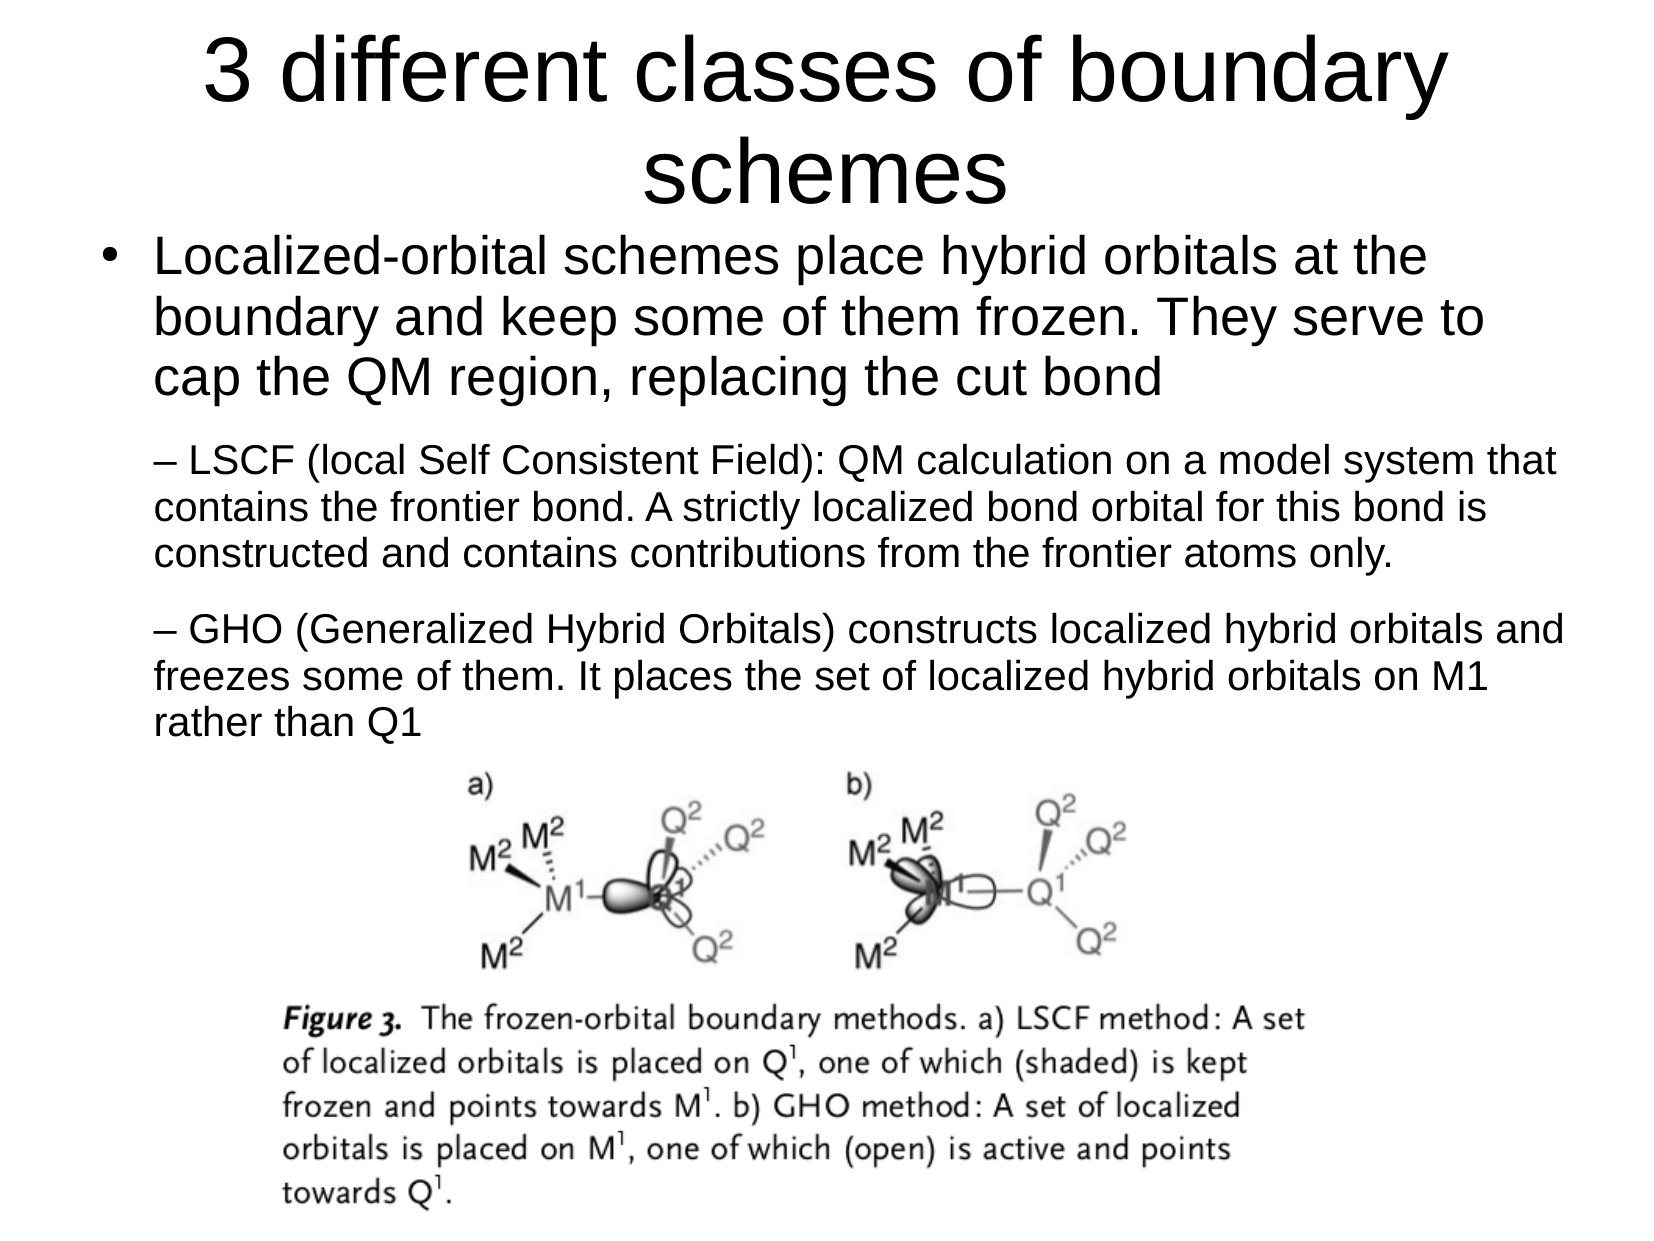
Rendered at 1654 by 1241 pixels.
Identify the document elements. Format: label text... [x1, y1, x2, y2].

list Localized-orbital schemes place hybrid orbitals at the boundary and keep some of them frozen. They serve to cap the QM region, replacing the cut bond – LSCF (local Self Consistent Field): QM calculation on a model system that contains the frontier bond. A strictly localized bond orbital for this bond is constructed and contains contributions from the frontier atoms only. – GHO (Generalized Hybrid Orbitals) constructs localized hybrid orbitals and freezes some of them. It places the set of localized hybrid orbitals on M1 rather than Q1 [82, 225, 1571, 945]
picture [276, 755, 1323, 1219]
title 3 different classes of boundary schemes [82, 17, 1571, 225]
